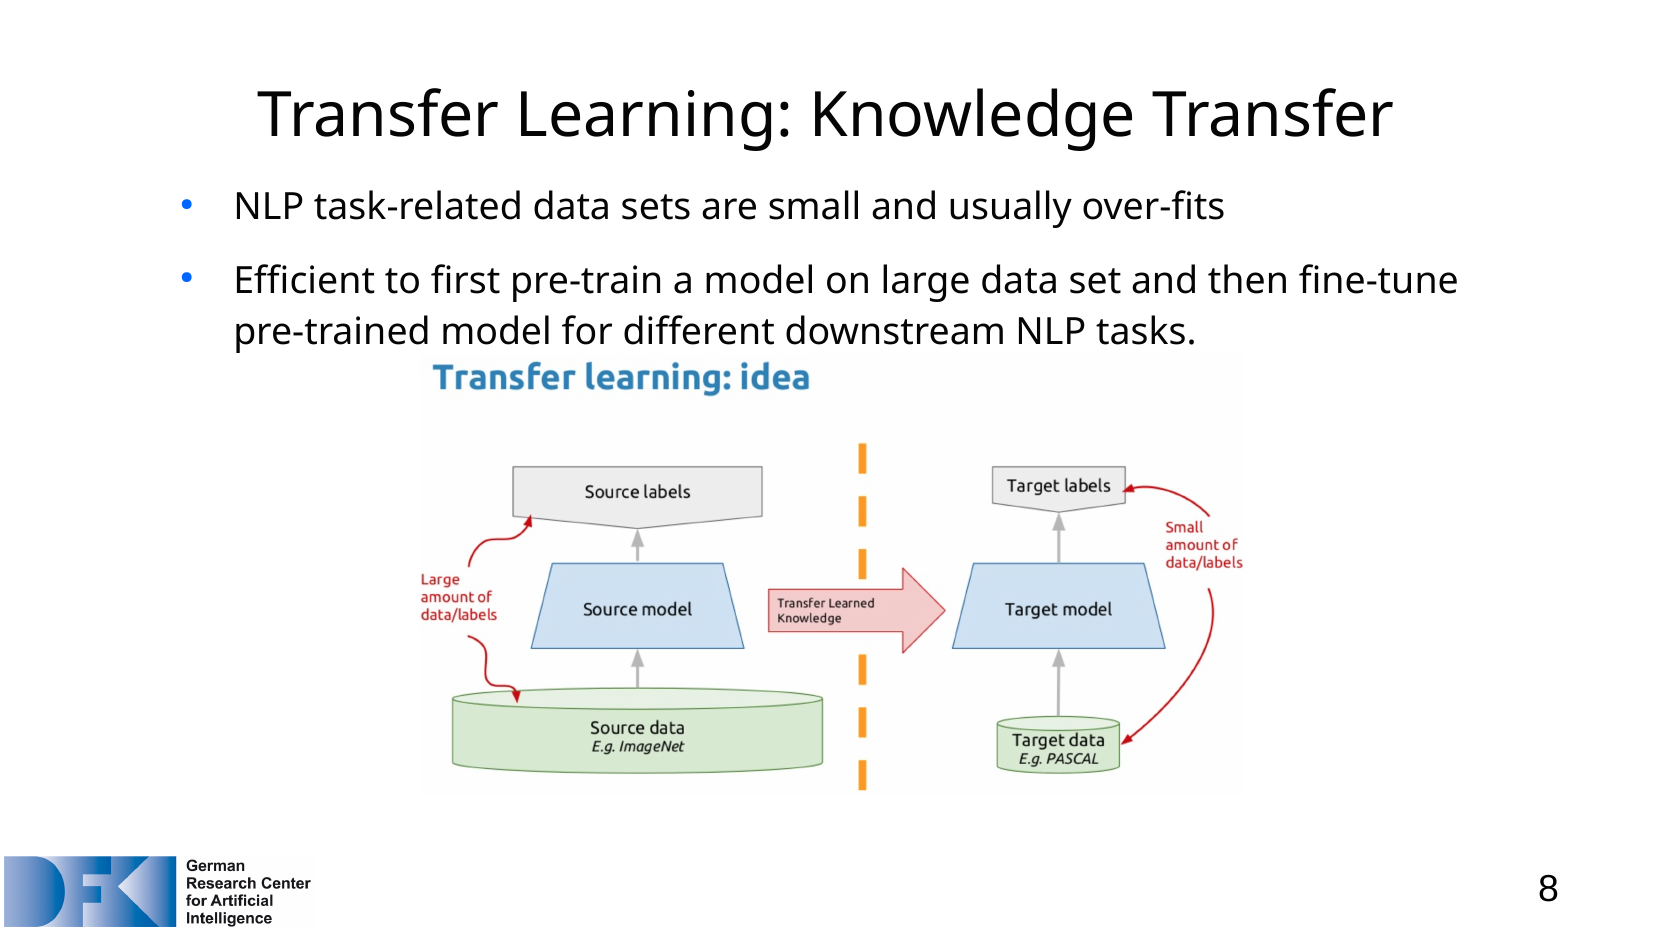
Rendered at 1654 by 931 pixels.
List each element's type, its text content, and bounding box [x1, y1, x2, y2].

list NLP task-related data sets are small and usually over-fits Efficient to first pre-train a model on large data set and then fine-tune pre-trained model for different downstream NLP tasks. [162, 180, 1492, 496]
title Transfer Learning: Knowledge Transfer [162, 35, 1492, 180]
picture [420, 354, 1244, 796]
picture [4, 856, 316, 927]
text_box <number> [1523, 860, 1654, 931]
